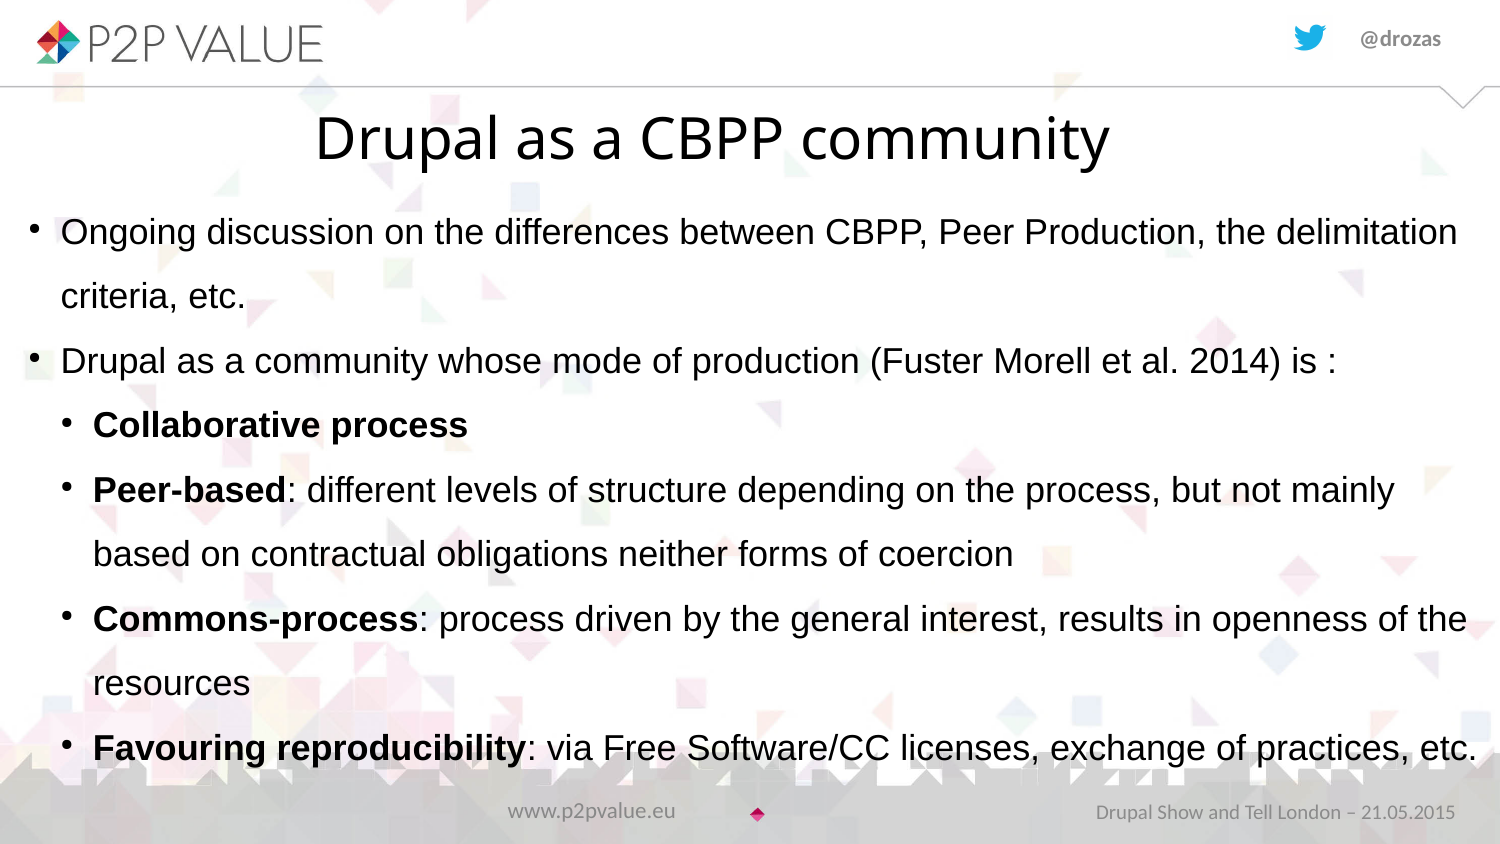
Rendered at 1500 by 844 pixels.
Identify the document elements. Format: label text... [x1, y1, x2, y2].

subtitle Ongoing discussion on the differences between CBPP, Peer Production, the delimitation criteria, etc. Drupal as a community whose mode of production (Fuster Morell et al. 2014) is : Collaborative process Peer-based: different levels of structure depending on the process, but not mainly based on contractual obligations neither forms of coercion Commons-process: process driven by the general interest, results in openness of the resources Favouring reproducibility: via Free Software/CC licenses, exchange of practices, etc. [15, 180, 1496, 796]
text_box www.p2pvalue.eu [501, 789, 720, 829]
text_box @drozas [1333, 15, 1455, 60]
text_box Drupal Show and Tell London – 21.05.2015 [777, 788, 1470, 834]
title Drupal as a CBPP community [60, 92, 1366, 180]
picture [0, 0, 1500, 844]
